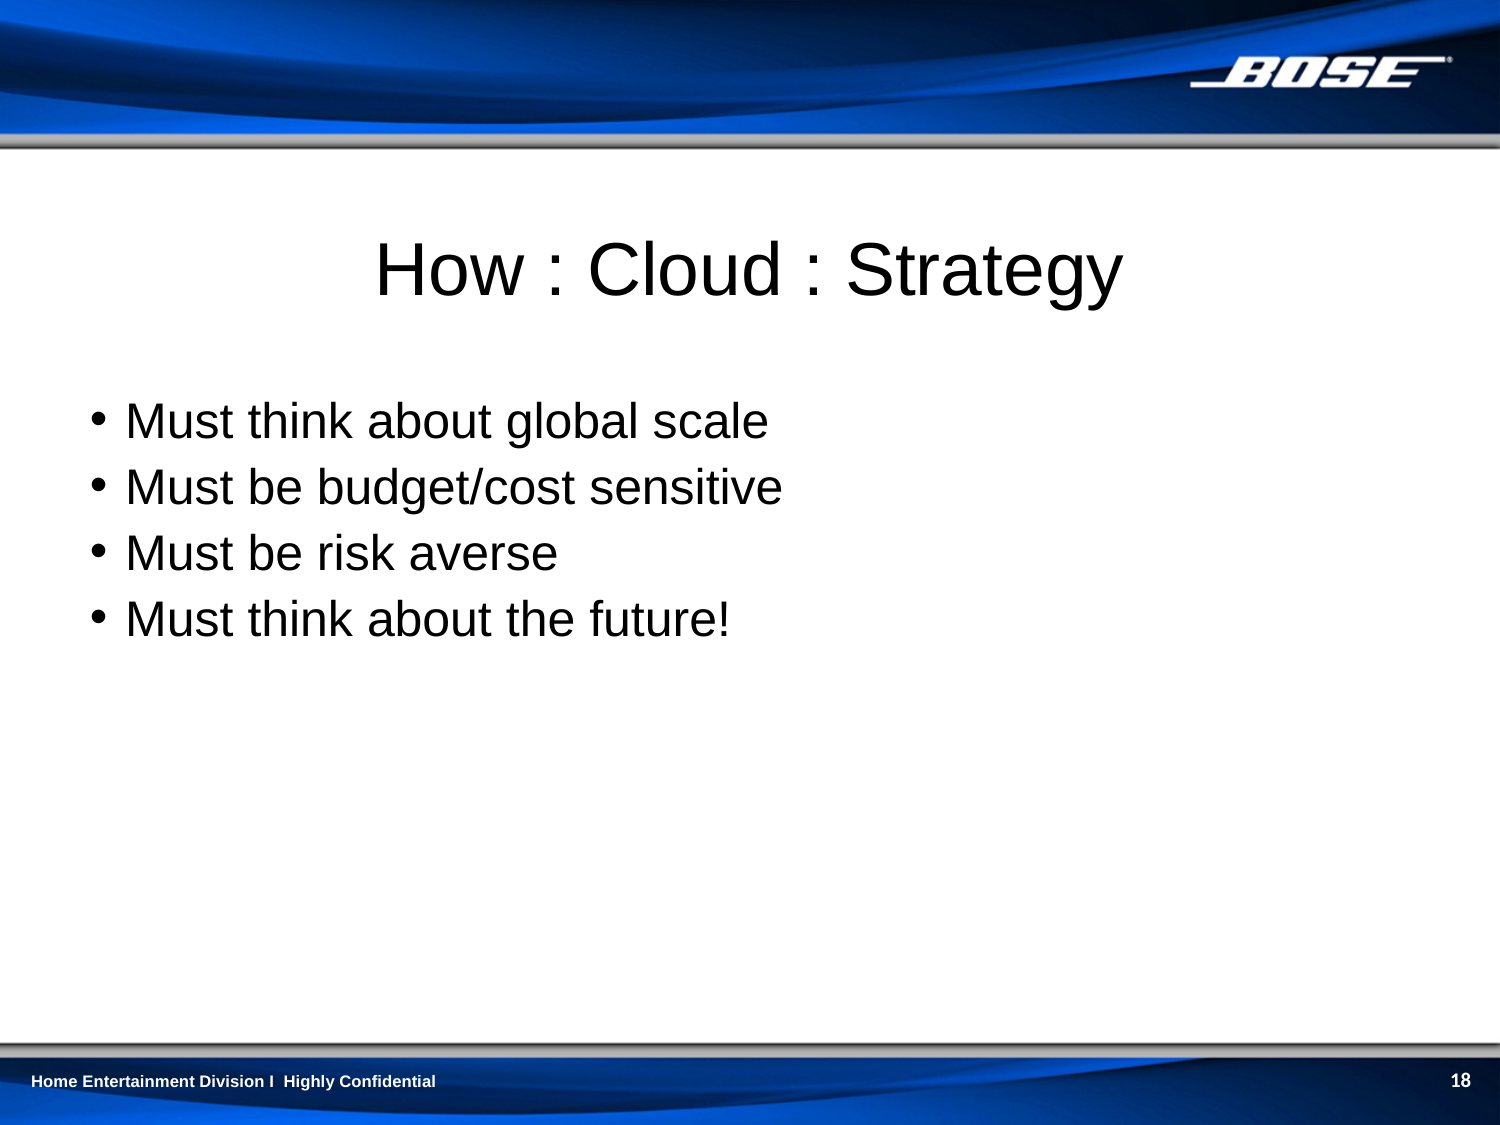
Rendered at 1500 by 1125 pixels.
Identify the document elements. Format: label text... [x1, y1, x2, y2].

text_box How : Cloud : Strategy [74, 185, 1425, 345]
picture [0, 0, 1500, 1125]
text_box Must think about global scale Must be budget/cost sensitive Must be risk averse Must think about the future! [74, 375, 1425, 1003]
